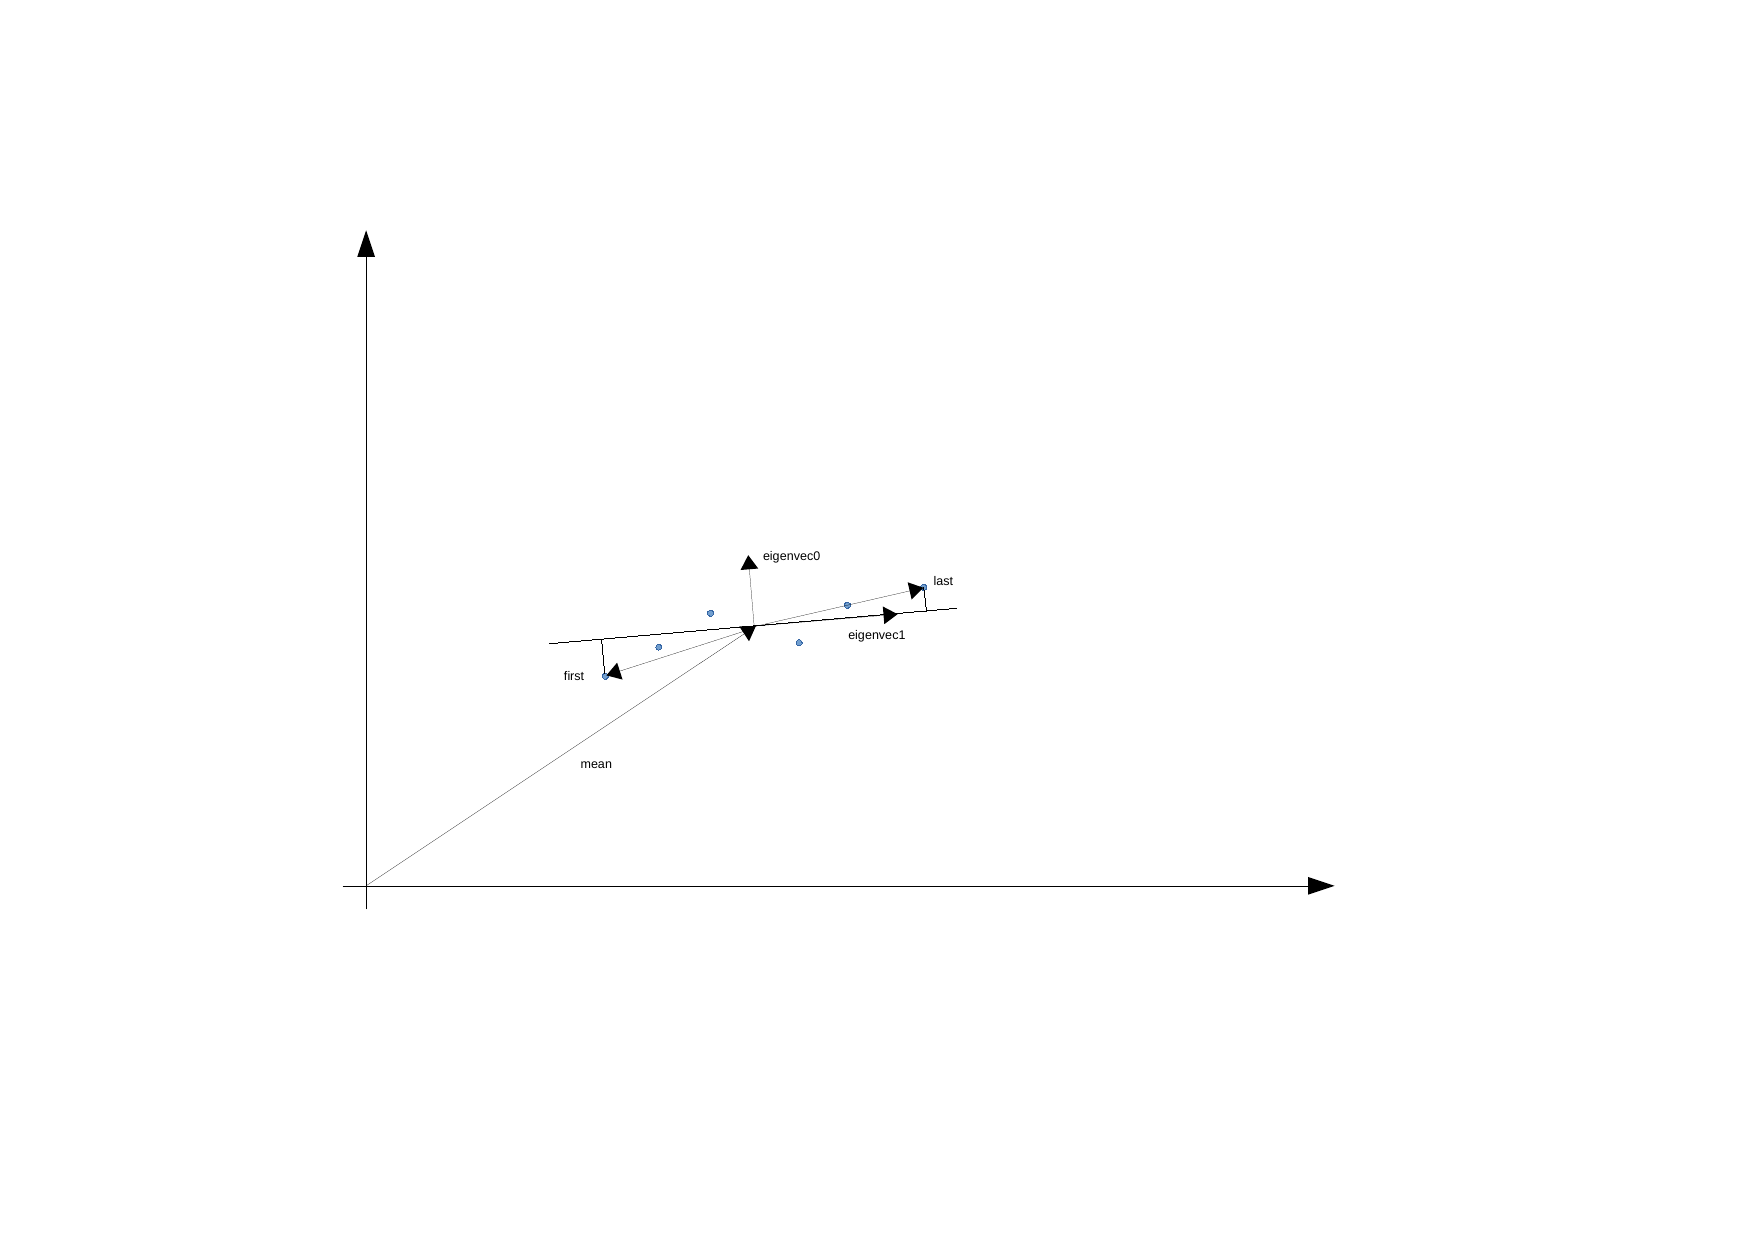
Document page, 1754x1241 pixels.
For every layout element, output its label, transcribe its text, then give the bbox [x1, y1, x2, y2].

text_box [602, 673, 609, 680]
text_box [707, 610, 714, 617]
text_box [796, 639, 803, 646]
text_box first [549, 662, 600, 691]
text_box last [918, 567, 968, 597]
text_box eigenvec0 [748, 541, 836, 571]
text_box mean [565, 750, 628, 779]
text_box eigenvec1 [833, 620, 921, 650]
text_box [655, 644, 662, 651]
